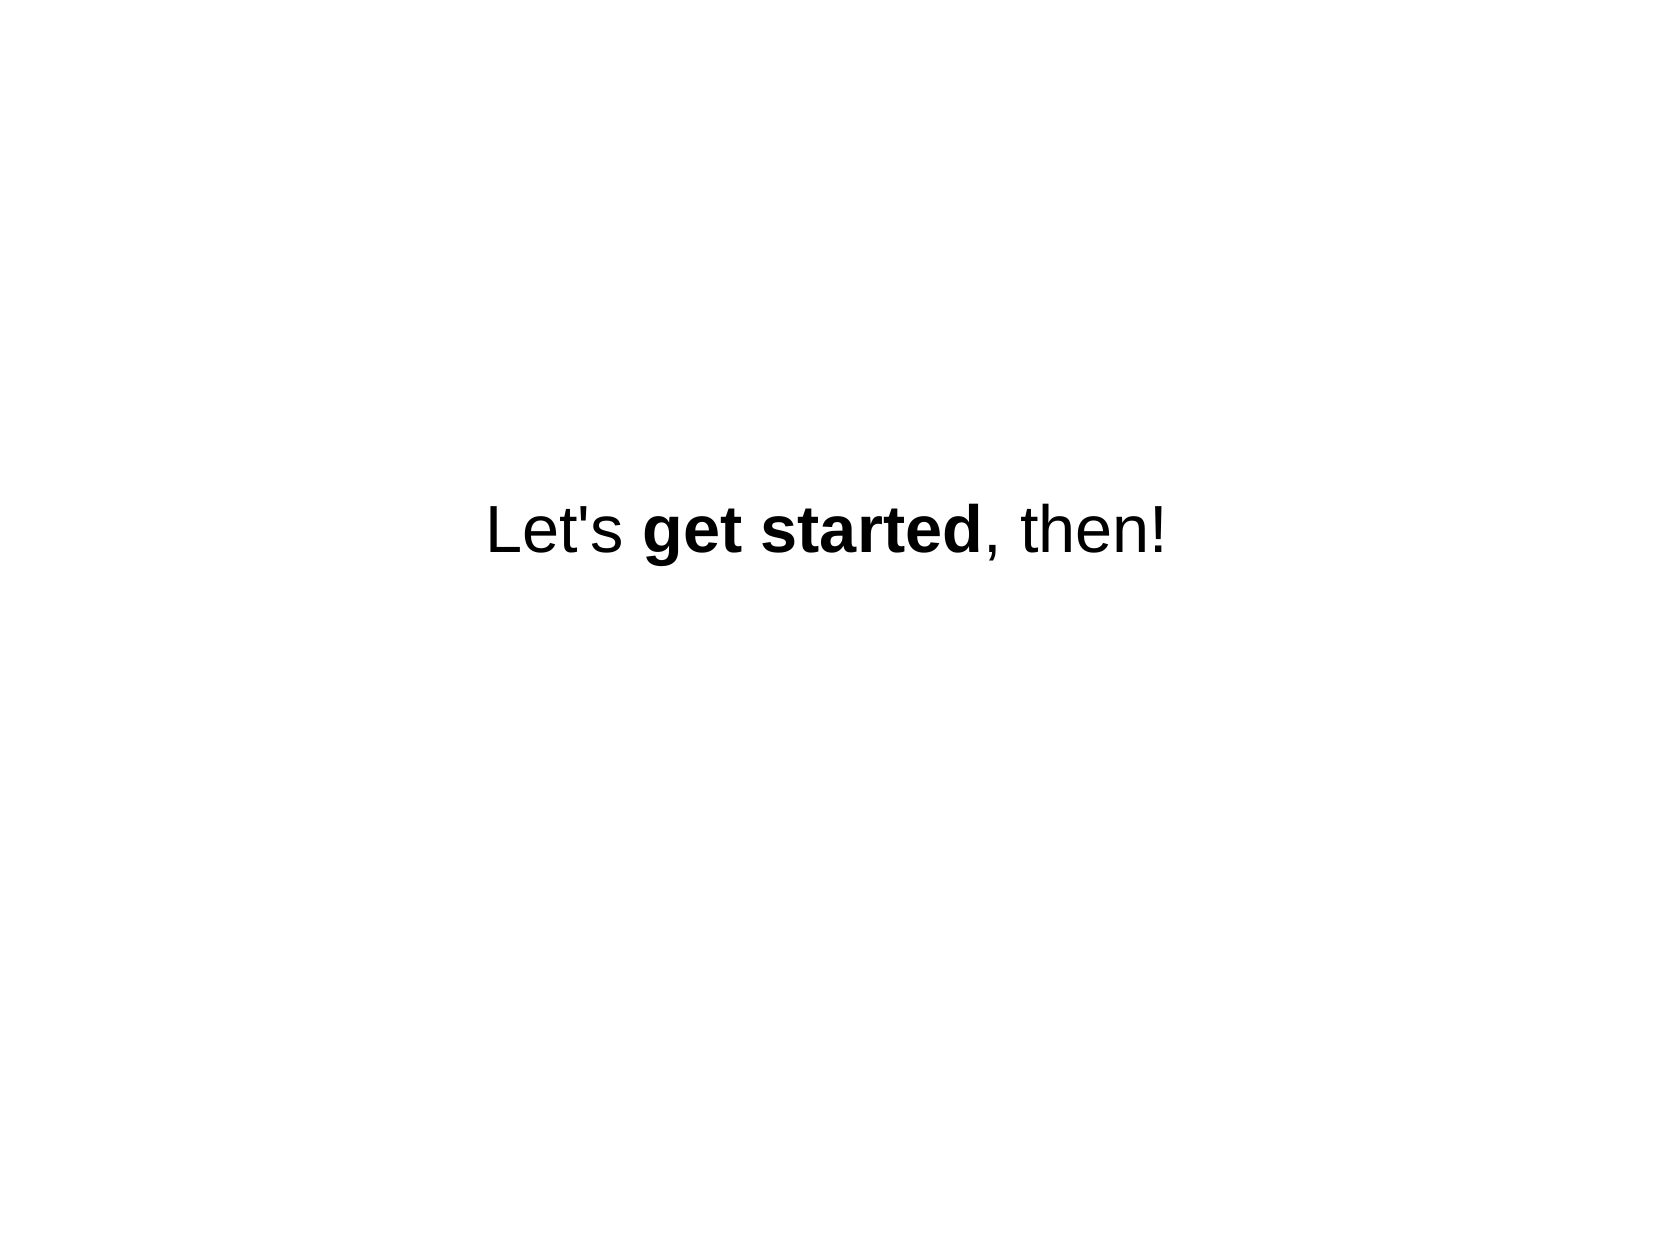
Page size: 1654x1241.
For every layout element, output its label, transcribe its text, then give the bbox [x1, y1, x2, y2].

subtitle Let's get started, then! [82, 49, 1571, 1010]
